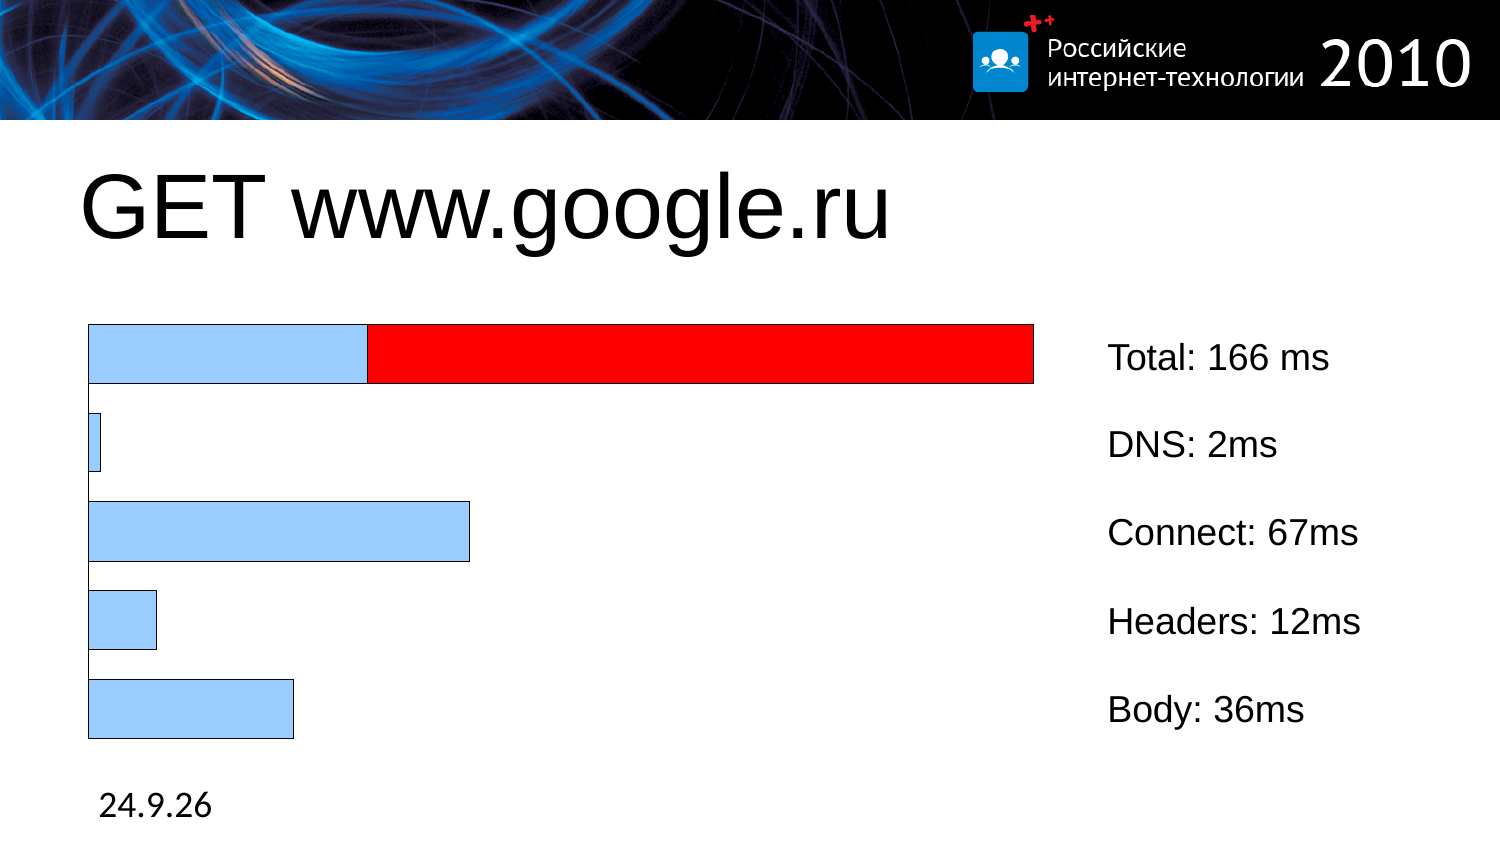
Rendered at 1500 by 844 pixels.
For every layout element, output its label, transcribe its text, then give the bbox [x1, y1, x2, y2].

text_box Body: 36ms [1092, 681, 1320, 739]
text_box [88, 324, 1034, 384]
text_box Total: 166 ms [1092, 329, 1359, 387]
text_box [88, 413, 101, 472]
text_box [88, 679, 294, 739]
title GET www.google.ru [79, 149, 1430, 264]
text_box [88, 590, 157, 650]
text_box [88, 501, 470, 562]
text_box Headers: 12ms [1092, 592, 1376, 650]
text_box Connect: 67ms [1092, 504, 1374, 562]
picture [0, 0, 1500, 120]
text_box DNS: 2ms [1092, 415, 1293, 473]
